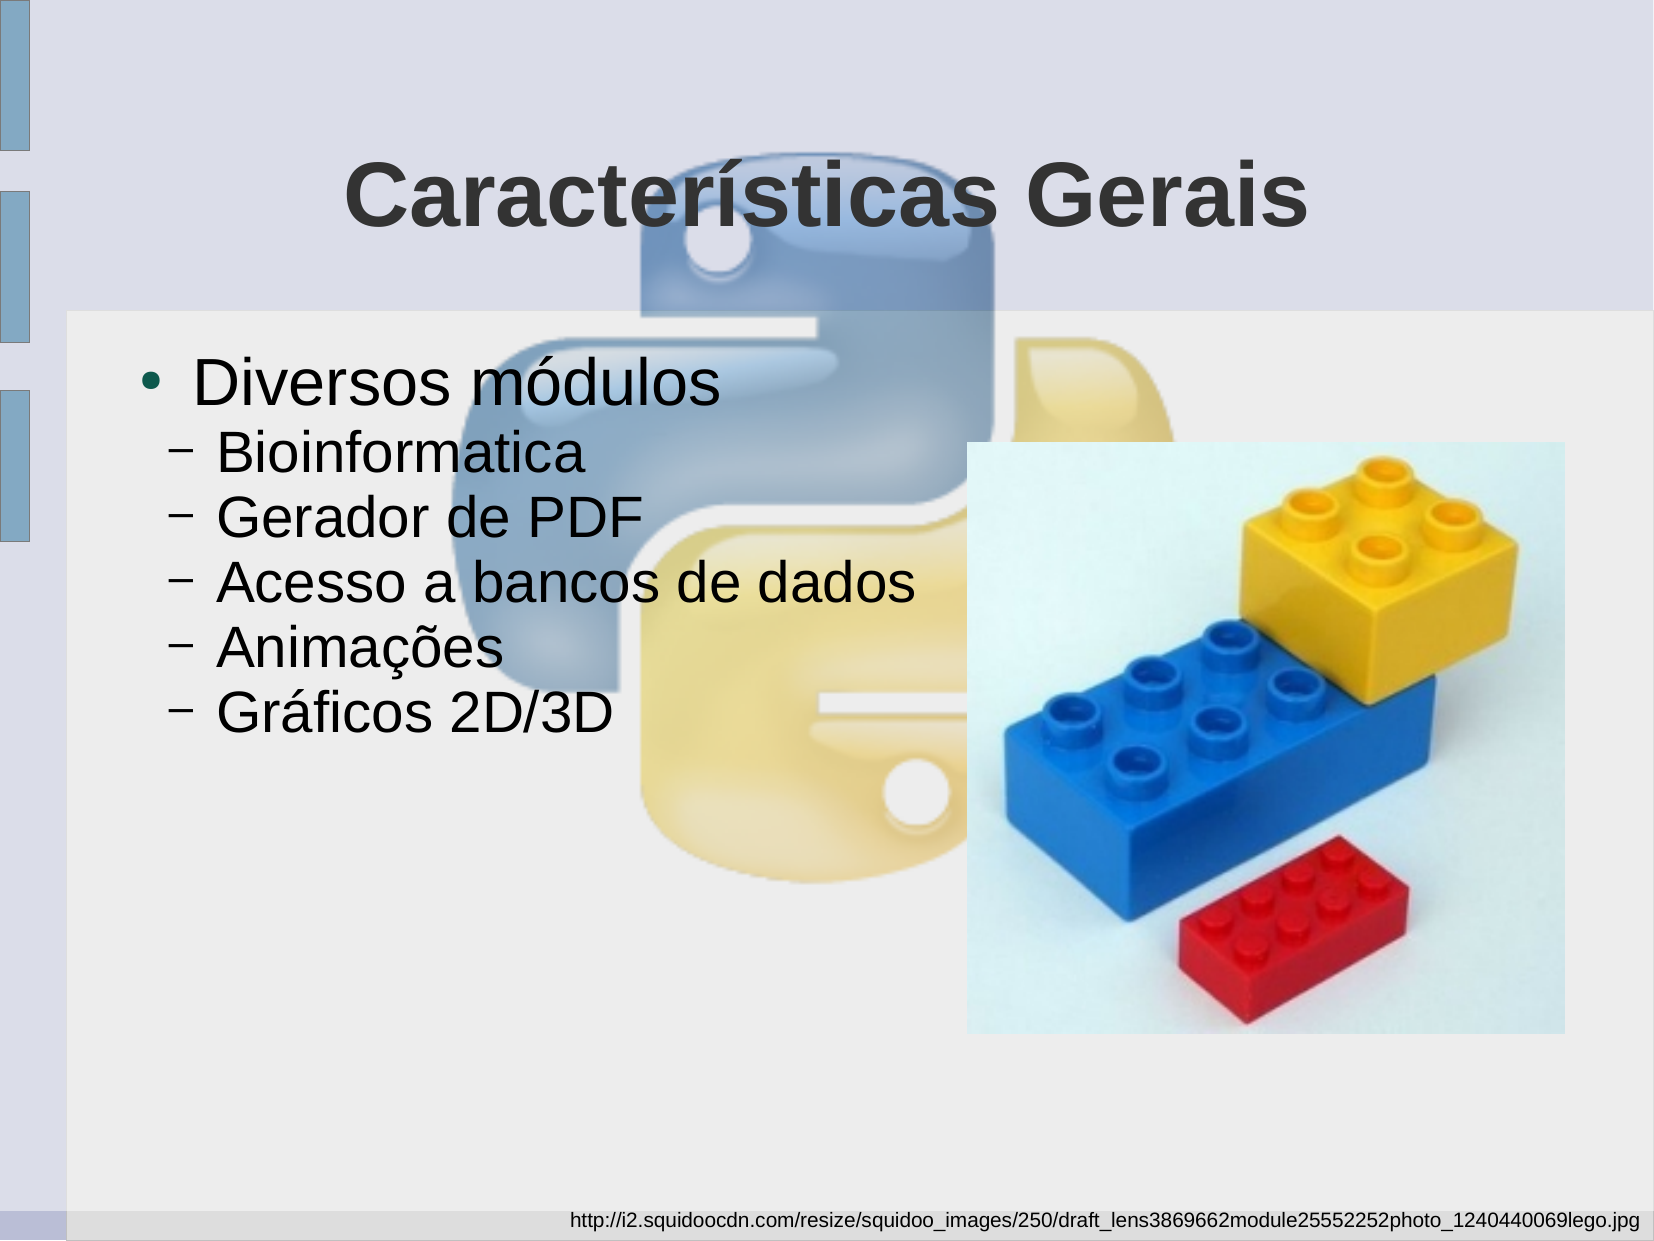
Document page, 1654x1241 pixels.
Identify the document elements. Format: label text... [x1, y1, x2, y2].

picture [0, 0, 1654, 1211]
list Diversos módulos Bioinformatica Gerador de PDF Acesso a bancos de dados Animações Gráficos 2D/3D [121, 344, 1534, 1127]
text_box http://i2.squidoocdn.com/resize/squidoo_images/250/draft_lens3869662module25552252photo_1240440069lego.jpg [555, 1201, 1654, 1241]
title Características Gerais [121, 91, 1534, 299]
